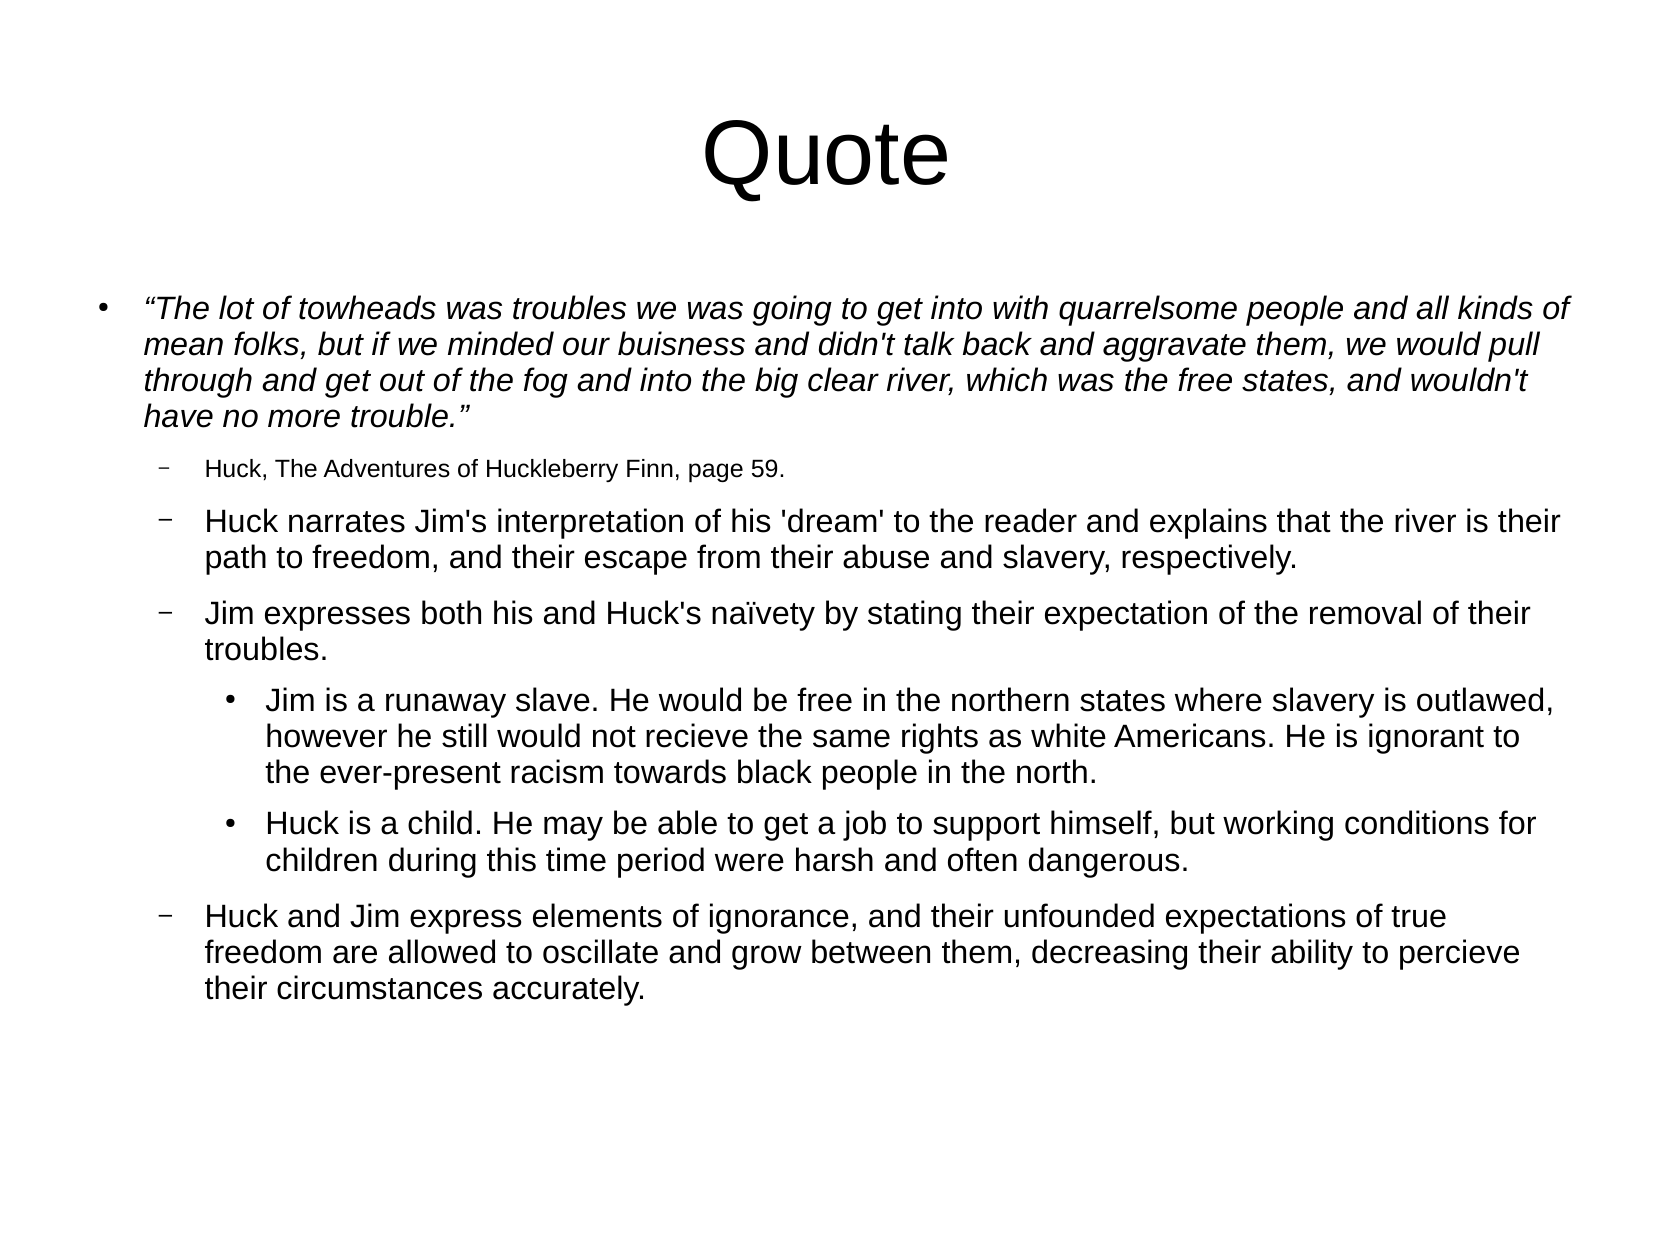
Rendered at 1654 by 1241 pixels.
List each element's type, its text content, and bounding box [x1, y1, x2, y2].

title Quote [82, 49, 1571, 257]
list “The lot of towheads was troubles we was going to get into with quarrelsome people and all kinds of mean folks, but if we minded our buisness and didn't talk back and aggravate them, we would pull through and get out of the fog and into the big clear river, which was the free states, and wouldn't have no more trouble.” Huck, The Adventures of Huckleberry Finn, page 59. Huck narrates Jim's interpretation of his 'dream' to the reader and explains that the river is their path to freedom, and their escape from their abuse and slavery, respectively. Jim expresses both his and Huck's naïvety by stating their expectation of the removal of their troubles. Jim is a runaway slave. He would be free in the northern states where slavery is outlawed, however he still would not recieve the same rights as white Americans. He is ignorant to the ever-present racism towards black people in the north. Huck is a child. He may be able to get a job to support himself, but working conditions for children during this time period were harsh and often dangerous. Huck and Jim express elements of ignorance, and their unfounded expectations of true freedom are allowed to oscillate and grow between them, decreasing their ability to percieve their circumstances accurately. [82, 290, 1571, 1010]
